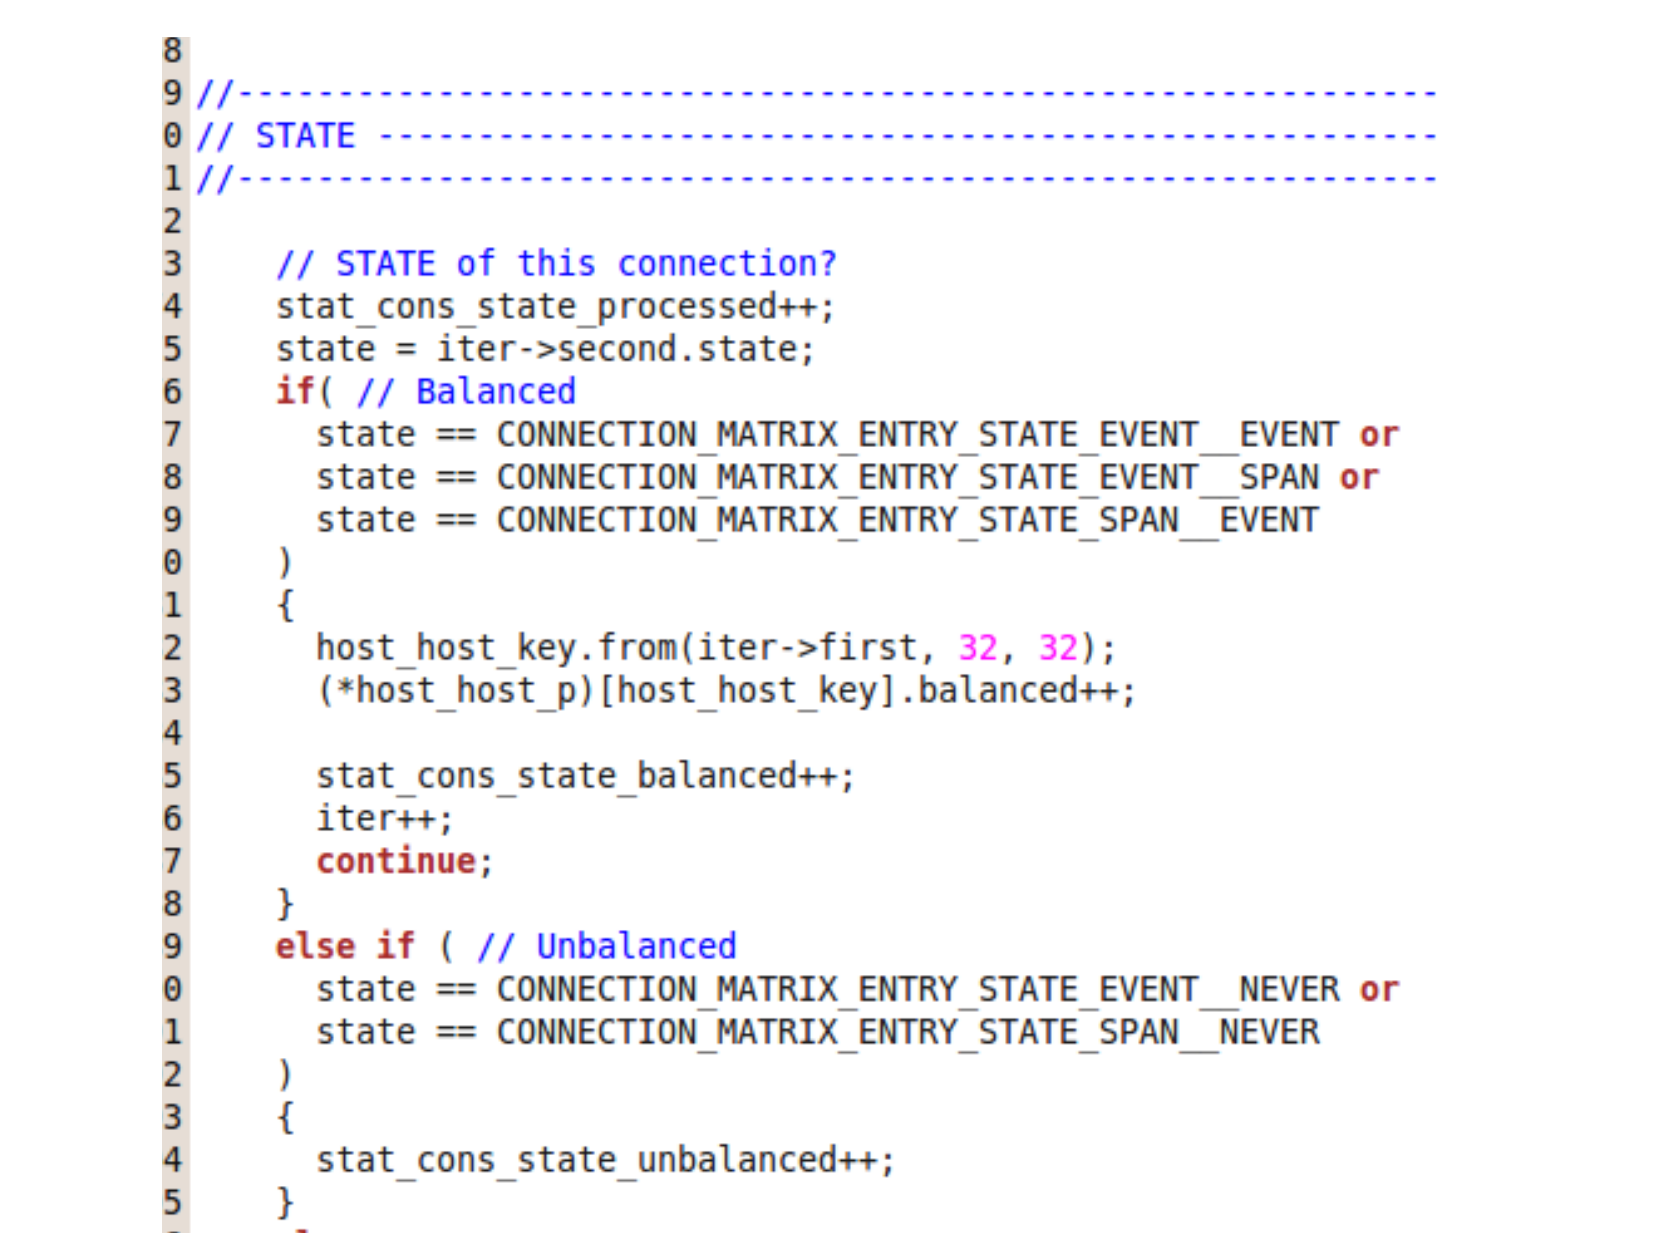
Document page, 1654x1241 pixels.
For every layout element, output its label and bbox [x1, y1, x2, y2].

picture [162, 37, 1438, 1233]
